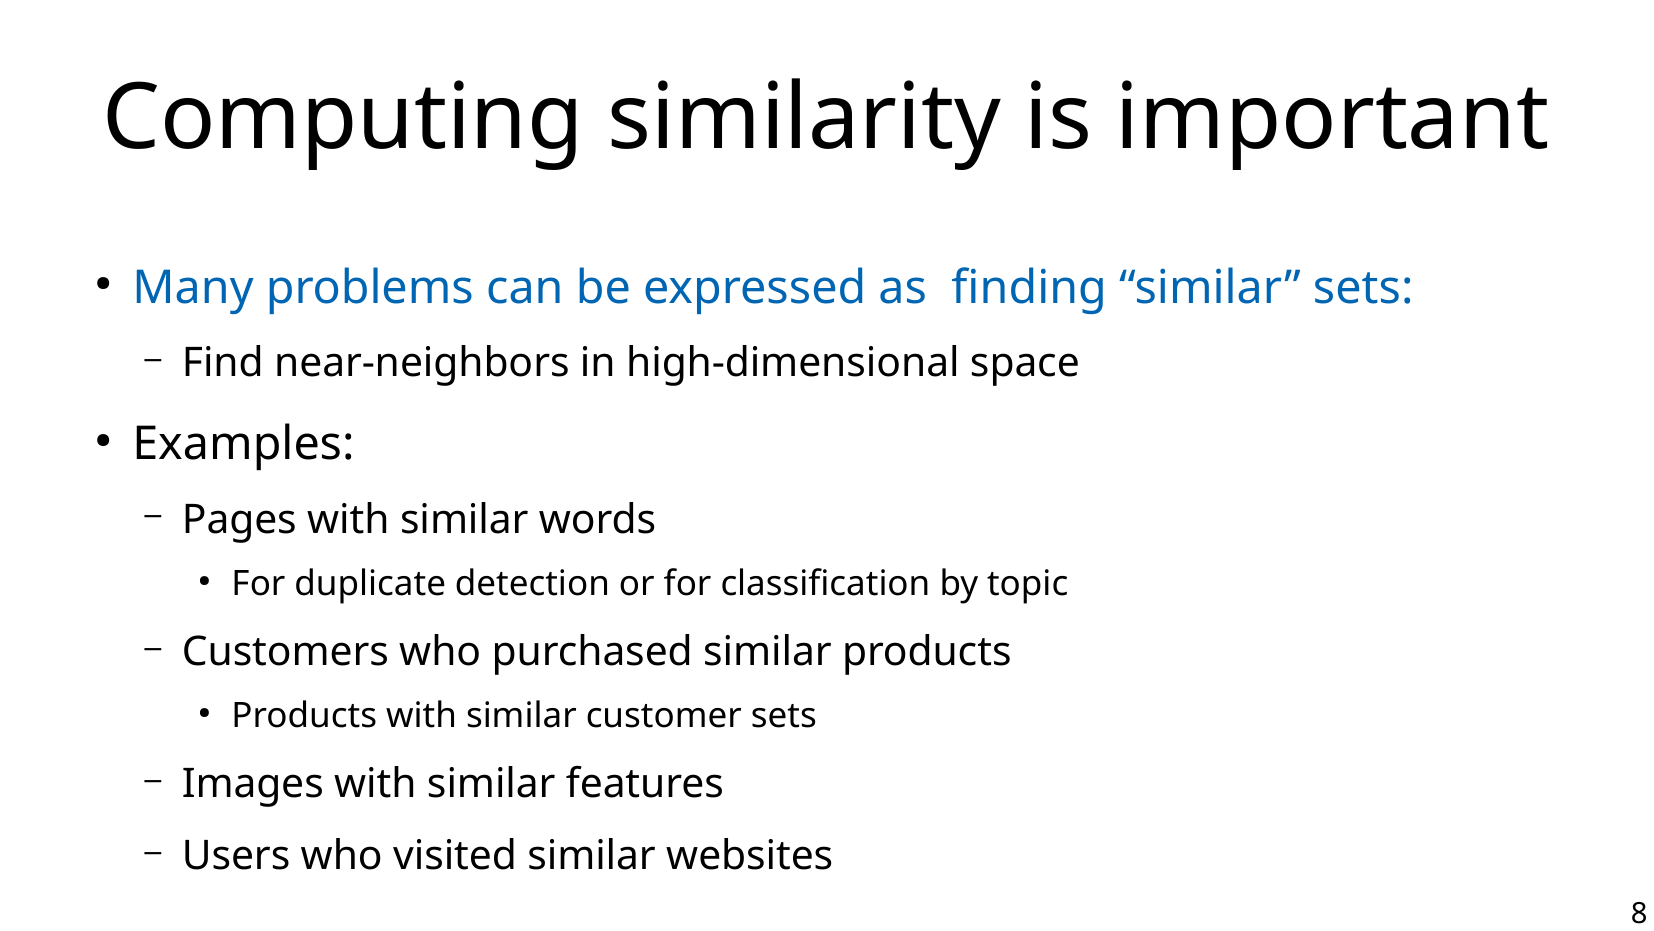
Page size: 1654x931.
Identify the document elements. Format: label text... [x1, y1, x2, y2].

list Many problems can be expressed as finding “similar” sets: Find near-neighbors in high-dimensional space Examples: Pages with similar words For duplicate detection or for classification by topic Customers who purchased similar products Products with similar customer sets Images with similar features Users who visited similar websites [82, 253, 1571, 886]
title Computing similarity is important [82, 1, 1571, 226]
